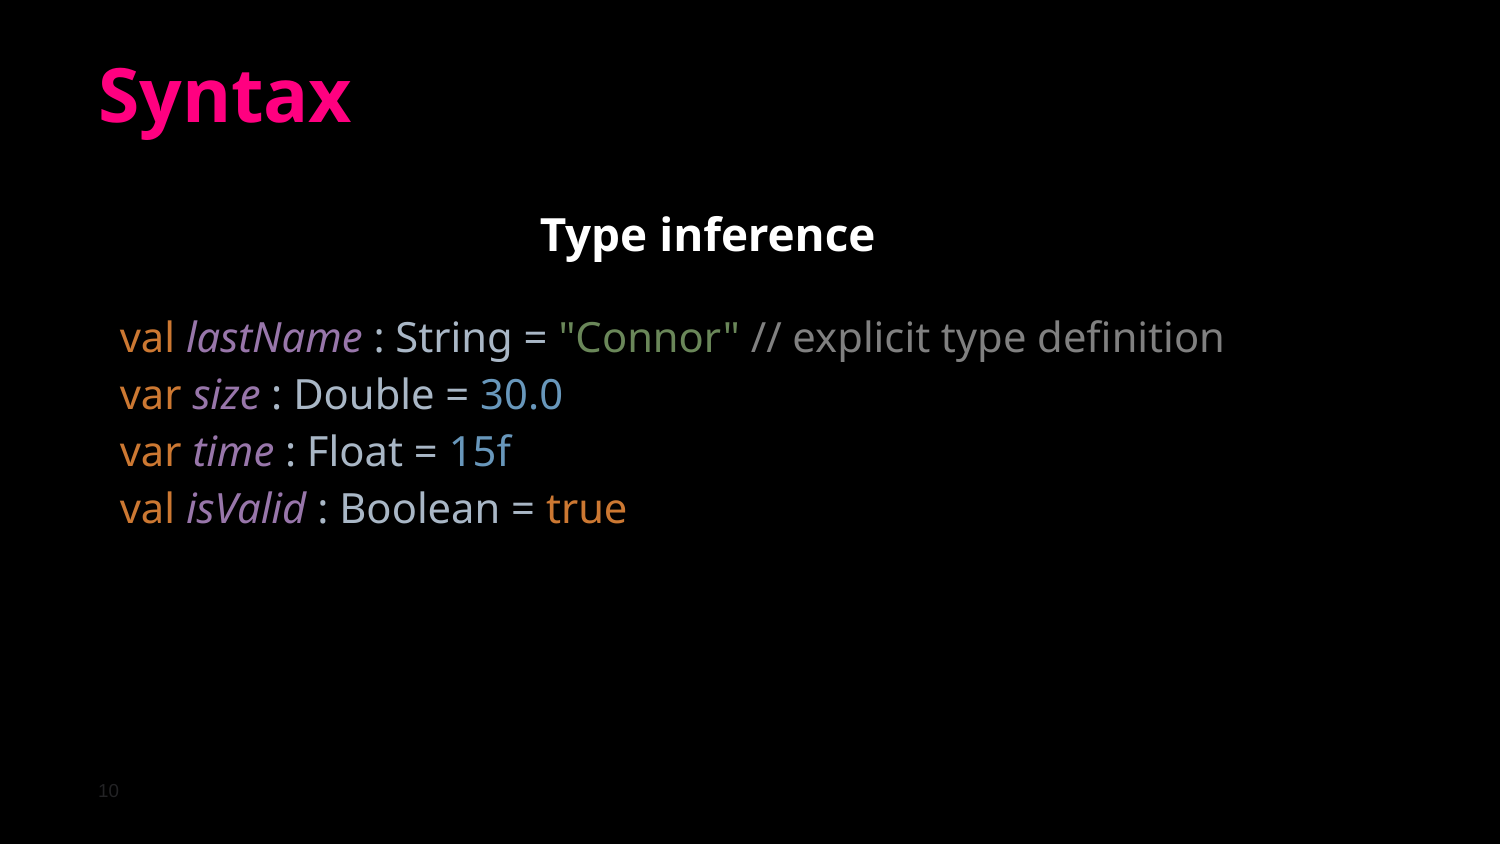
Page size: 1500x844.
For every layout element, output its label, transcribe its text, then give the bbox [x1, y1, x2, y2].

slide_number <number> [83, 767, 434, 813]
text_box Type inference [525, 195, 877, 262]
title Syntax [83, 57, 1416, 151]
text_box val lastName : String = "Connor" // explicit type definition var size : Double = 30.0 var time : Float = 15f val isValid : Boolean = true [105, 300, 1426, 577]
